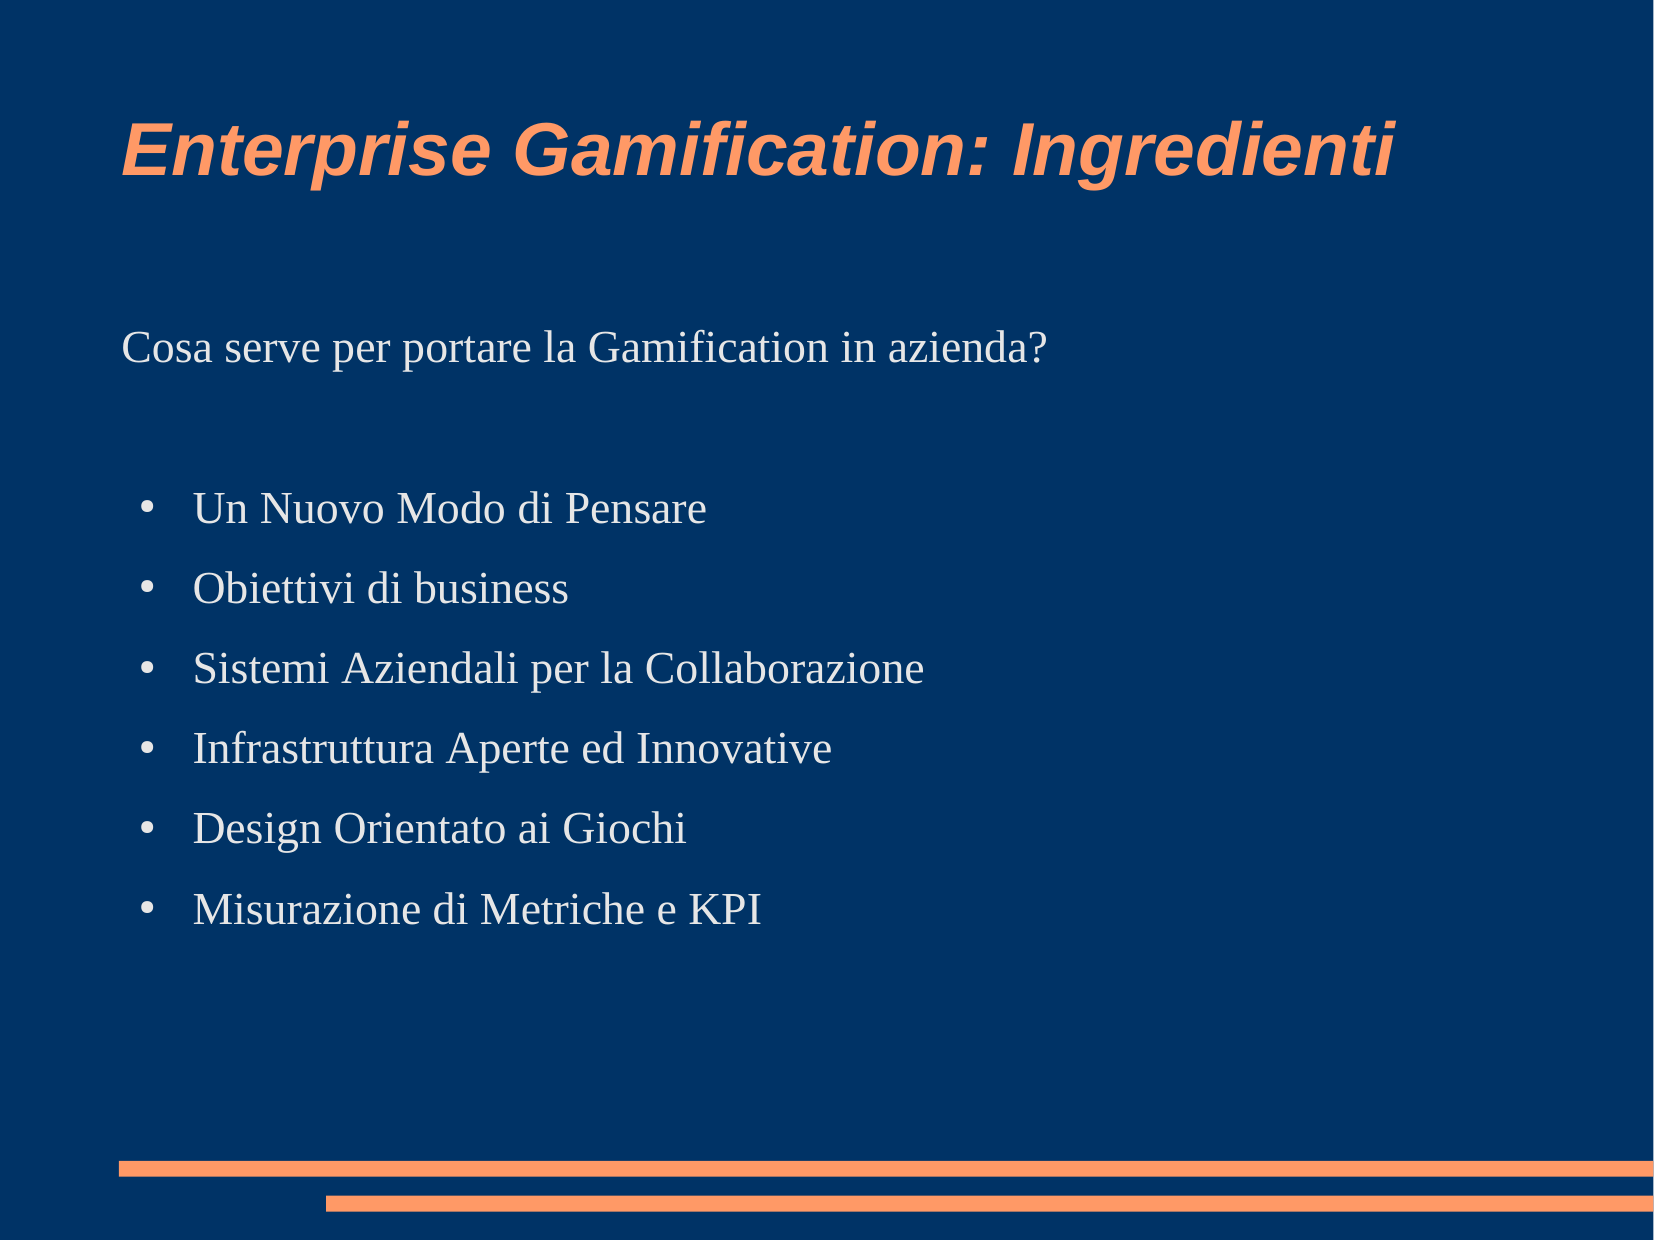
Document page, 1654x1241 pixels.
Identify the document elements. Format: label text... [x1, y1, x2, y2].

list Cosa serve per portare la Gamification in azienda? Un Nuovo Modo di Pensare Obiettivi di business Sistemi Aziendali per la Collaborazione Infrastruttura Aperte ed Innovative Design Orientato ai Giochi Misurazione di Metriche e KPI [121, 322, 1561, 1132]
title Enterprise Gamification: Ingredienti [121, 46, 1534, 254]
